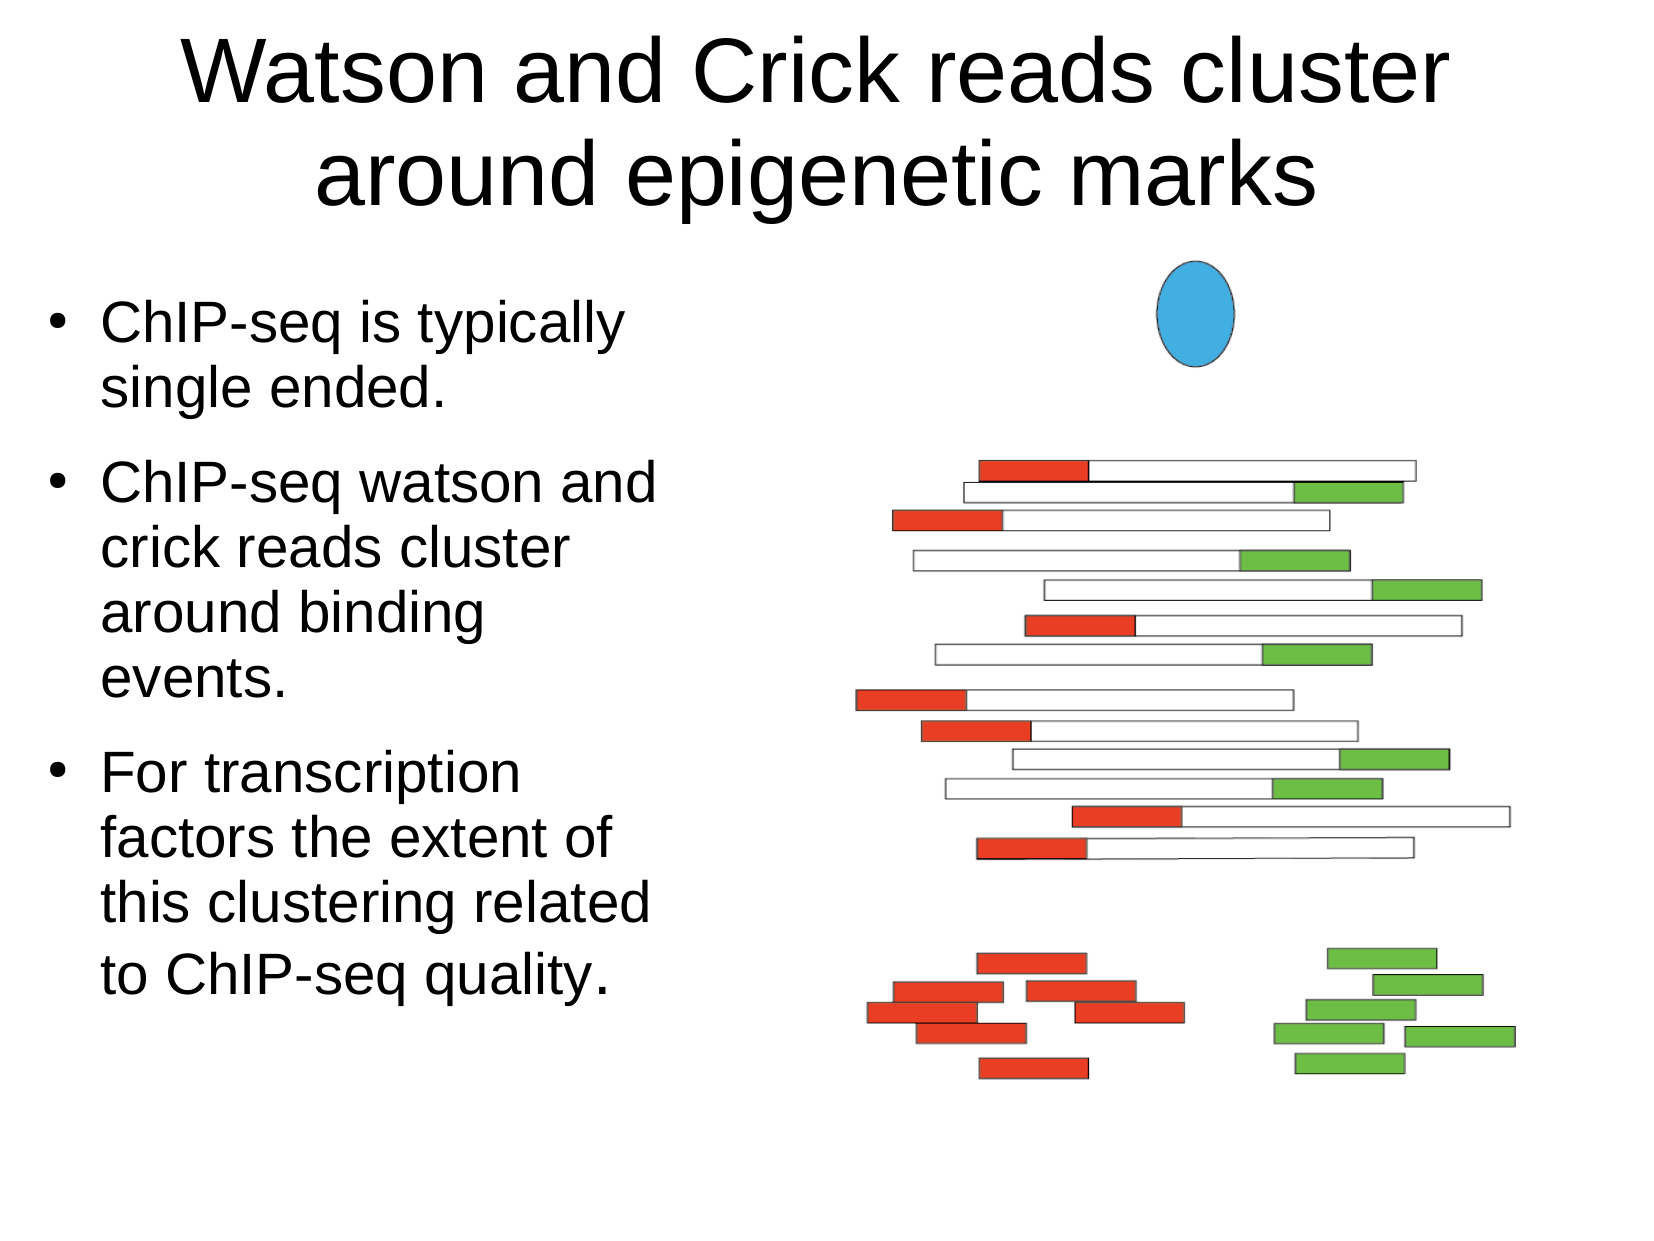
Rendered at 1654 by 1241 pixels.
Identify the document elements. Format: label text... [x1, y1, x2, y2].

picture [855, 260, 1516, 1081]
title Watson and Crick reads cluster around epigenetic marks [72, 18, 1561, 226]
list ChIP-seq is typically single ended. ChIP-seq watson and crick reads cluster around binding events. For transcription factors the extent of this clustering related to ChIP-seq quality. [29, 290, 667, 1109]
